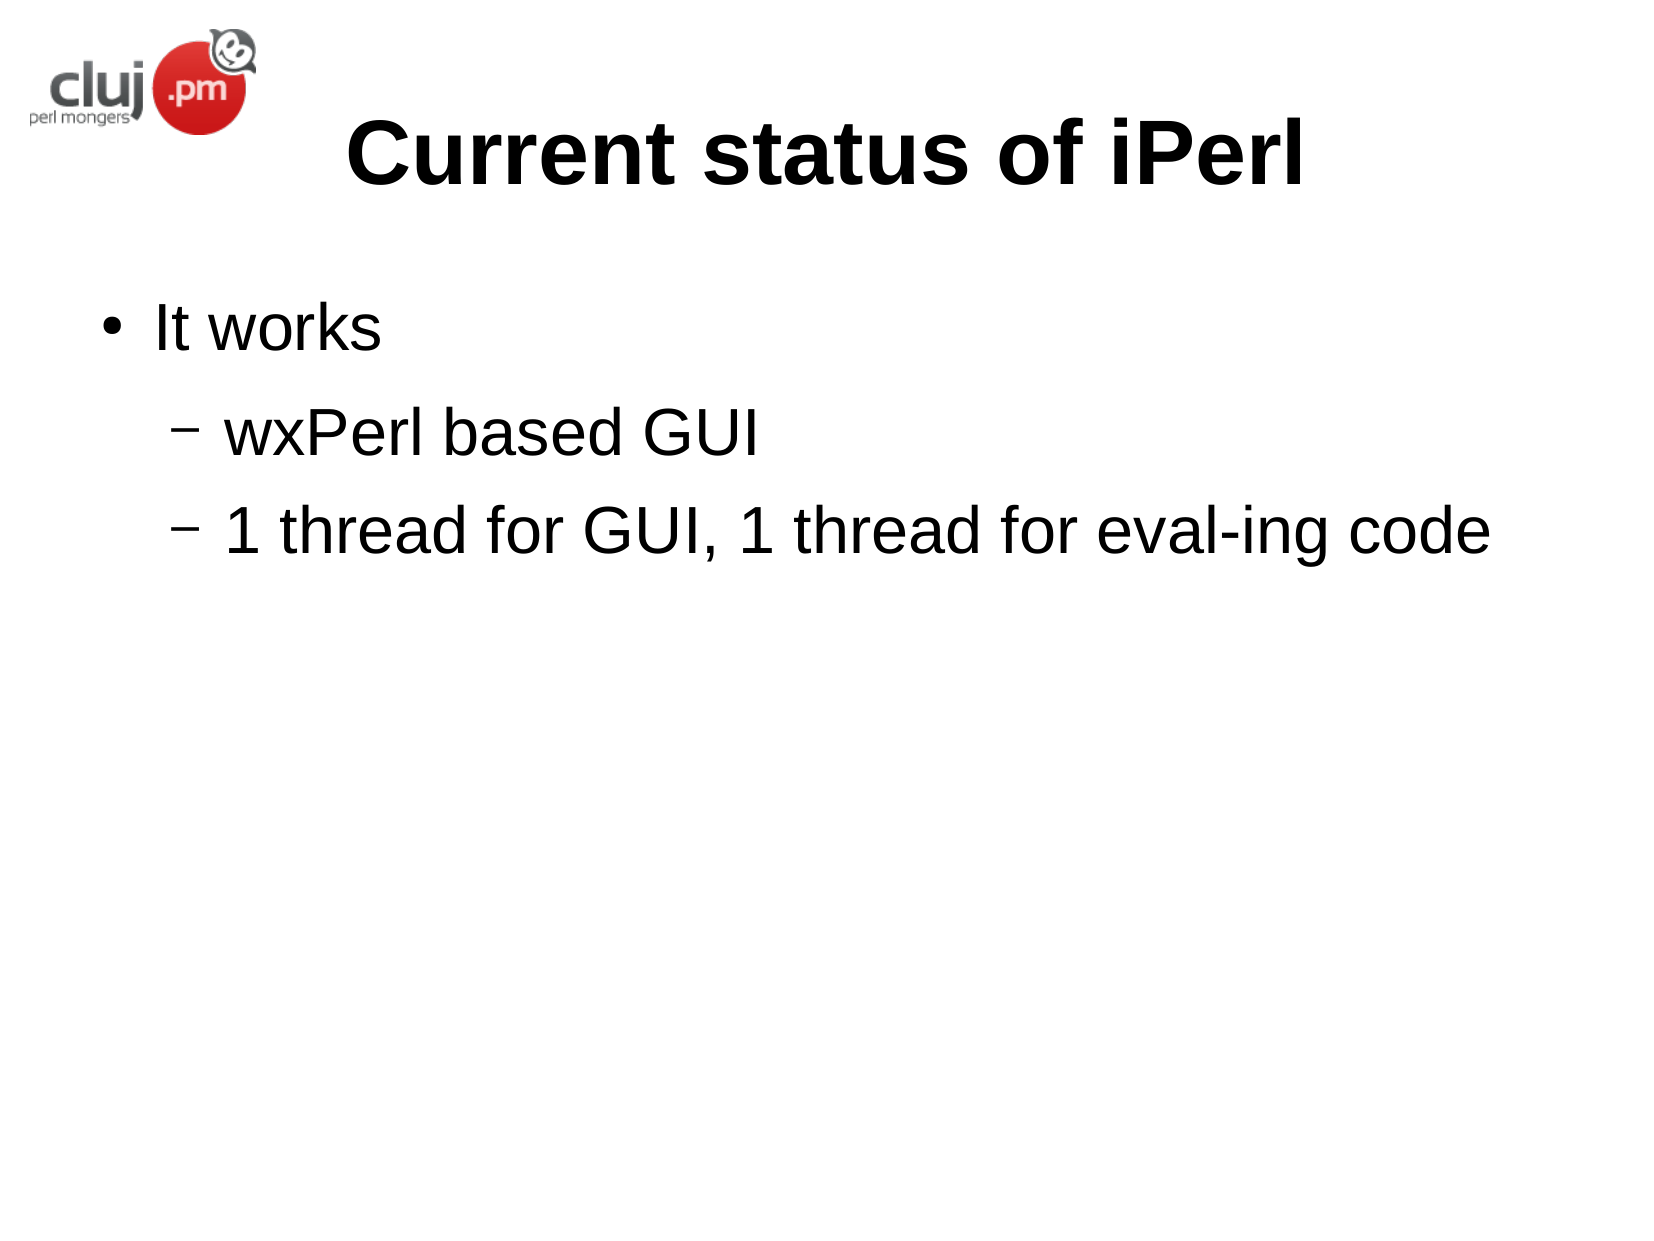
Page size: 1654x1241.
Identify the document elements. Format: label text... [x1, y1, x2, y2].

title Current status of iPerl [82, 49, 1571, 257]
picture [30, 29, 256, 135]
list It works wxPerl based GUI 1 thread for GUI, 1 thread for eval-ing code [82, 290, 1538, 1126]
